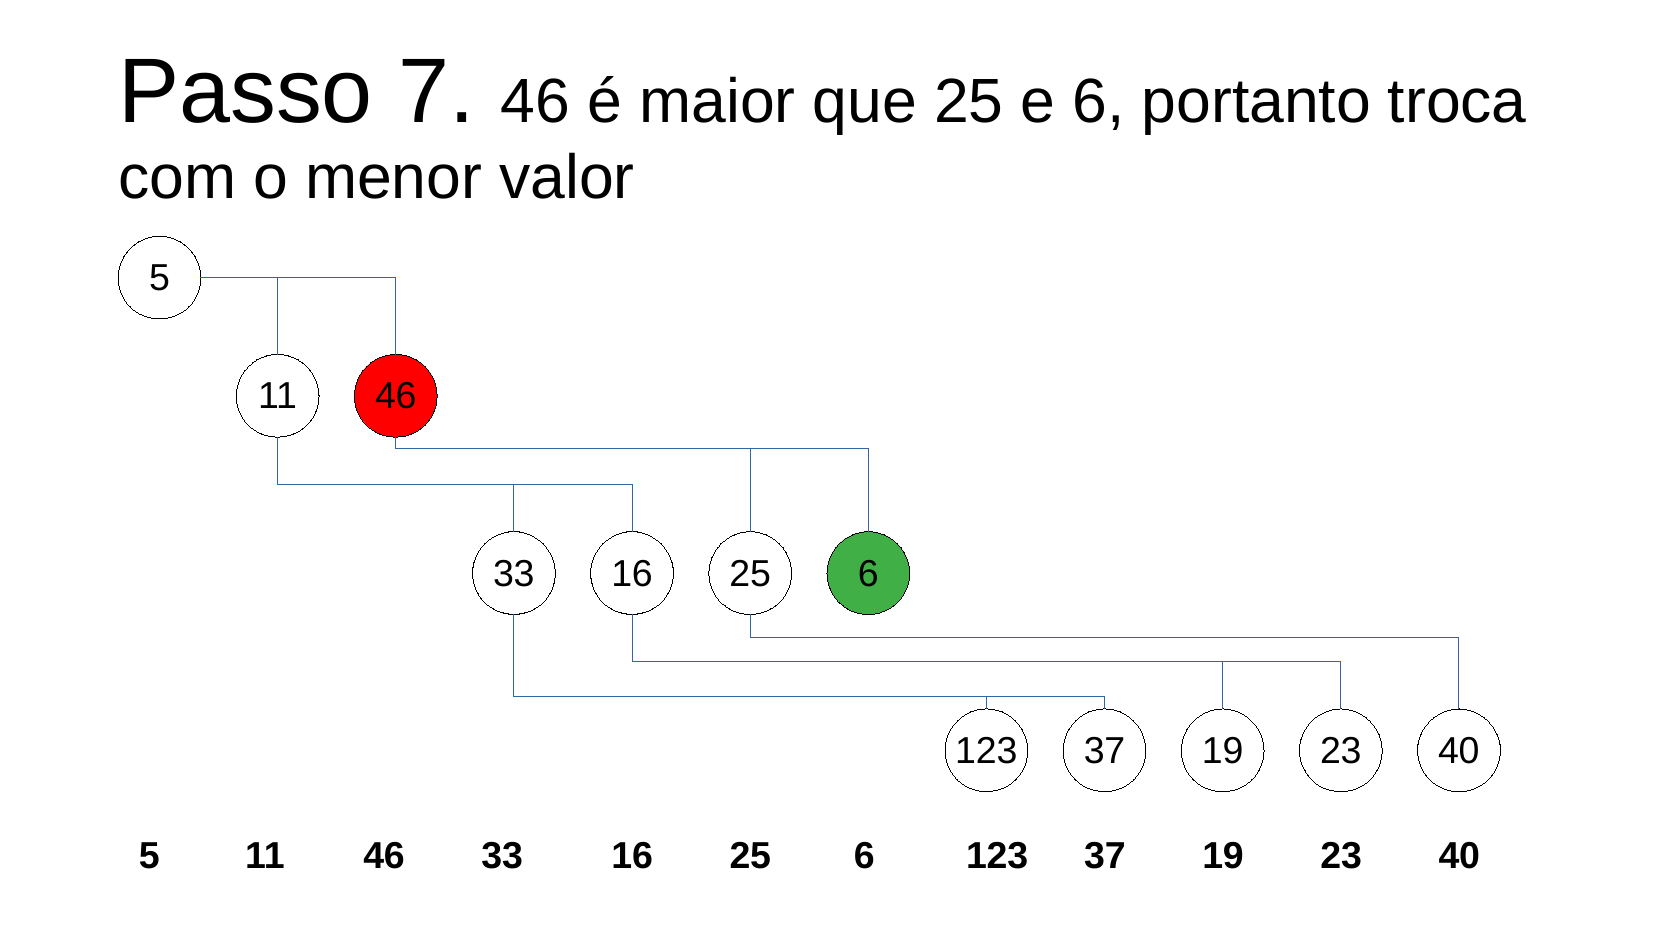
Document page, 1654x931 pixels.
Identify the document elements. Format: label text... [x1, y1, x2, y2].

title Passo 7. 46 é maior que 25 e 6, portanto troca com o menor valor [118, 10, 1595, 243]
text_box 33 [466, 826, 538, 884]
text_box 11 [236, 354, 320, 438]
text_box 37 [1069, 826, 1141, 884]
text_box 40 [1417, 708, 1501, 792]
text_box 123 [951, 826, 1044, 884]
text_box 23 [1299, 708, 1383, 792]
text_box 19 [1187, 826, 1259, 884]
text_box 11 [230, 826, 300, 884]
text_box 33 [472, 531, 556, 615]
text_box 16 [590, 531, 674, 615]
text_box 5 [118, 236, 201, 319]
text_box 23 [1305, 826, 1377, 884]
text_box 46 [354, 354, 438, 438]
text_box 16 [596, 826, 668, 884]
text_box 5 [124, 826, 175, 884]
text_box 25 [708, 531, 792, 615]
text_box 46 [348, 826, 420, 884]
text_box 19 [1181, 708, 1265, 792]
text_box 123 [945, 708, 1028, 792]
text_box 25 [714, 826, 787, 884]
text_box 6 [826, 531, 910, 615]
text_box 37 [1063, 708, 1146, 792]
text_box 6 [838, 826, 890, 884]
text_box 40 [1423, 826, 1496, 884]
